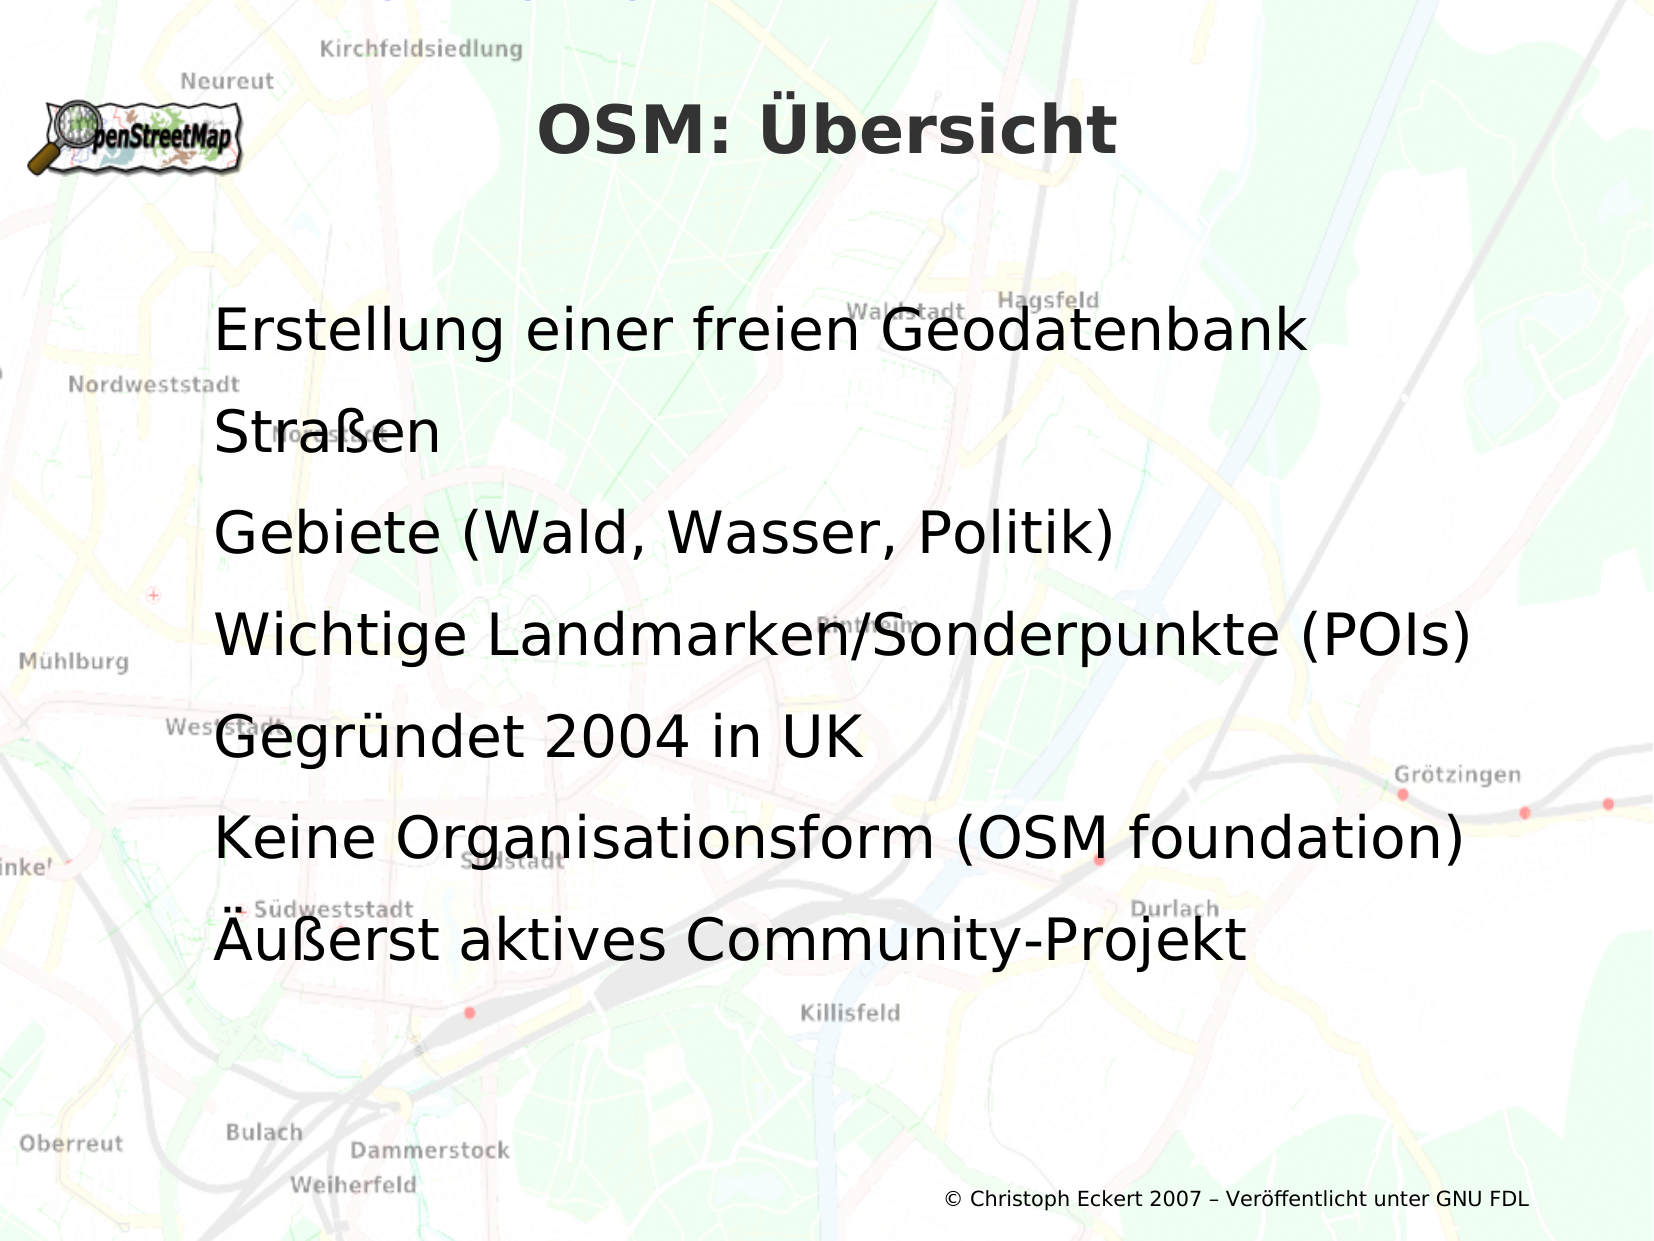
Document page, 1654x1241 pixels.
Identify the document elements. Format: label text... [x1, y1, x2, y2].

picture [0, 0, 1653, 1241]
title OSM: Übersicht [121, 91, 1534, 299]
subtitle Erstellung einer freien Geodatenbank Straßen Gebiete (Wald, Wasser, Politik) Wichtige Landmarken/Sonderpunkte (POIs) Gegründet 2004 in UK Keine Organisationsform (OSM foundation) Äußerst aktives Community-Projekt [178, 279, 1570, 958]
